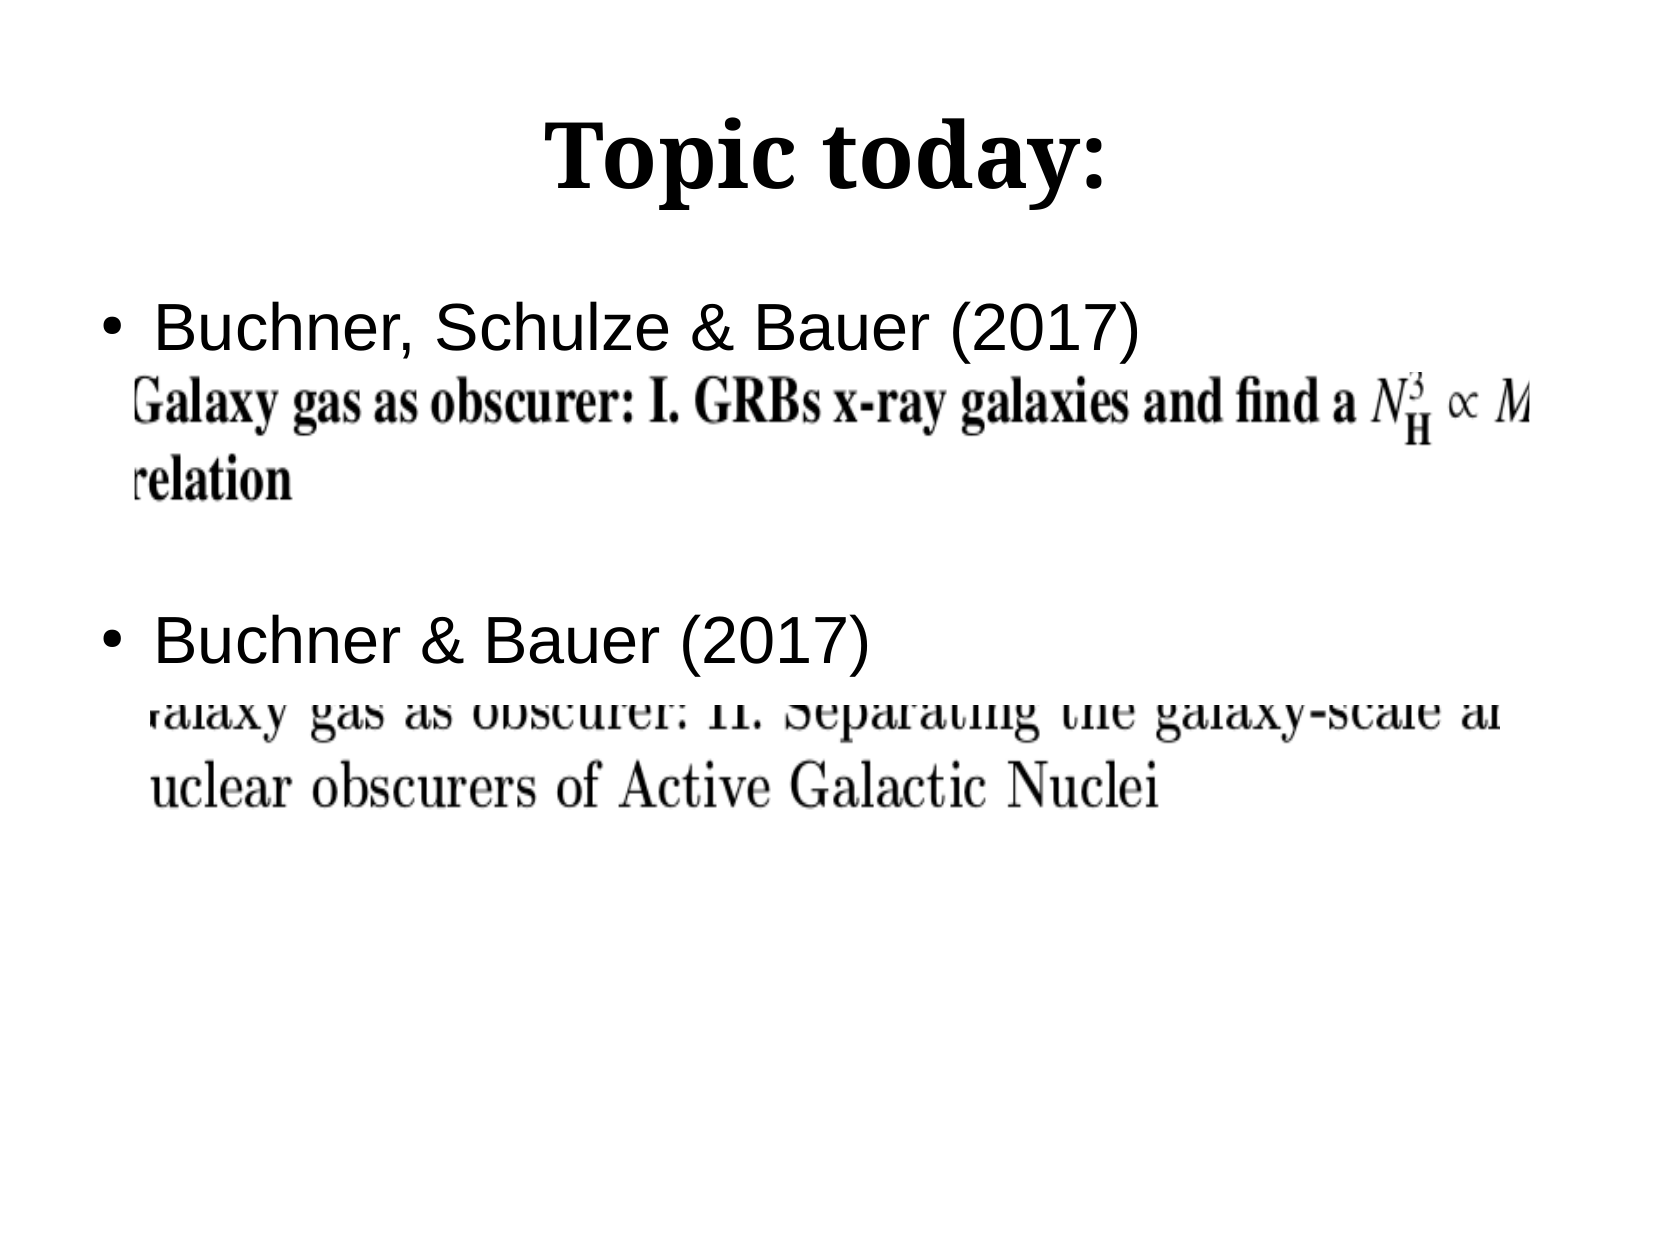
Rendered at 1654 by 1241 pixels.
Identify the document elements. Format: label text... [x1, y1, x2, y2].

picture [150, 705, 1501, 825]
title Topic today: [82, 49, 1571, 257]
list Buchner, Schulze & Bauer (2017) Buchner & Bauer (2017) [82, 290, 1571, 1010]
picture [134, 372, 1530, 508]
